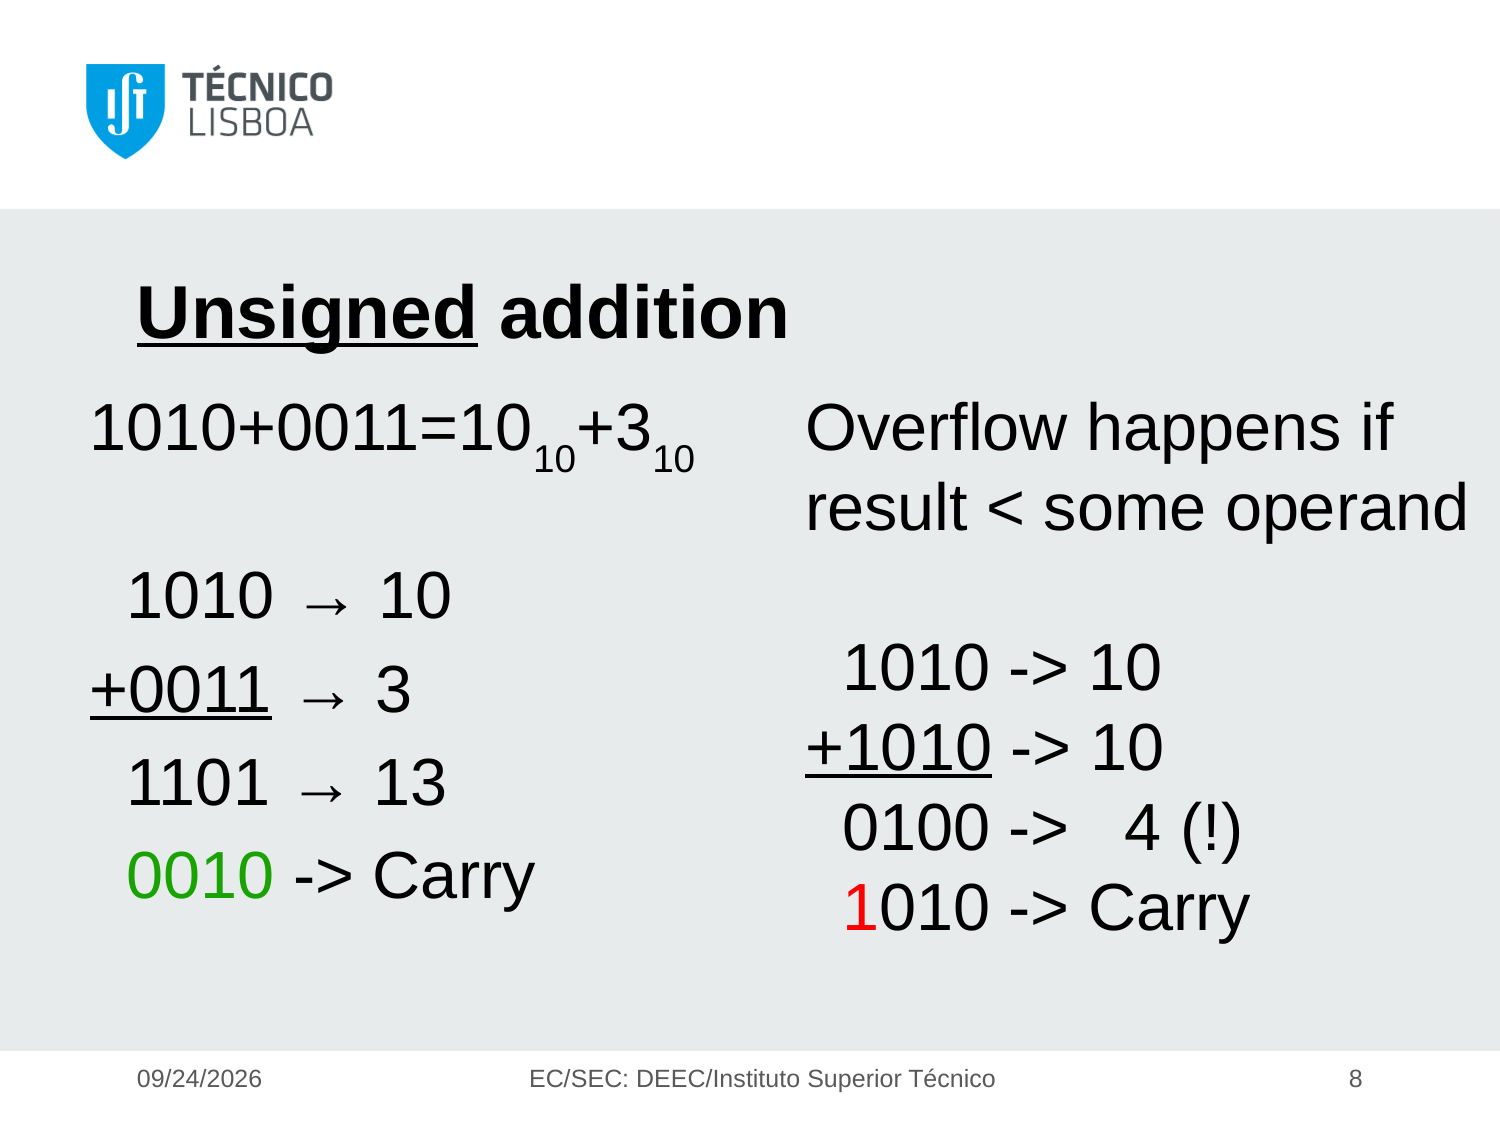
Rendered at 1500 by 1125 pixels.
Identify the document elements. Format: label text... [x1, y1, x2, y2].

footer EC/SEC: DEEC/Instituto Superior Técnico [512, 1052, 1021, 1103]
picture [0, 0, 1500, 1125]
text_box Overflow happens if result < some operand 1010 -> 10 +1010 -> 10 0100 -> 4 (!) 1010 -> Carry [790, 376, 1485, 951]
slide_number 11/10/2020 [121, 1052, 425, 1103]
title Unsigned addition [121, 237, 1378, 381]
slide_number <number> [1077, 1052, 1378, 1103]
list 1010+0011=1010+310 1010 → 10 +0011 → 3 1101 → 13 0010 -> Carry [74, 376, 718, 982]
